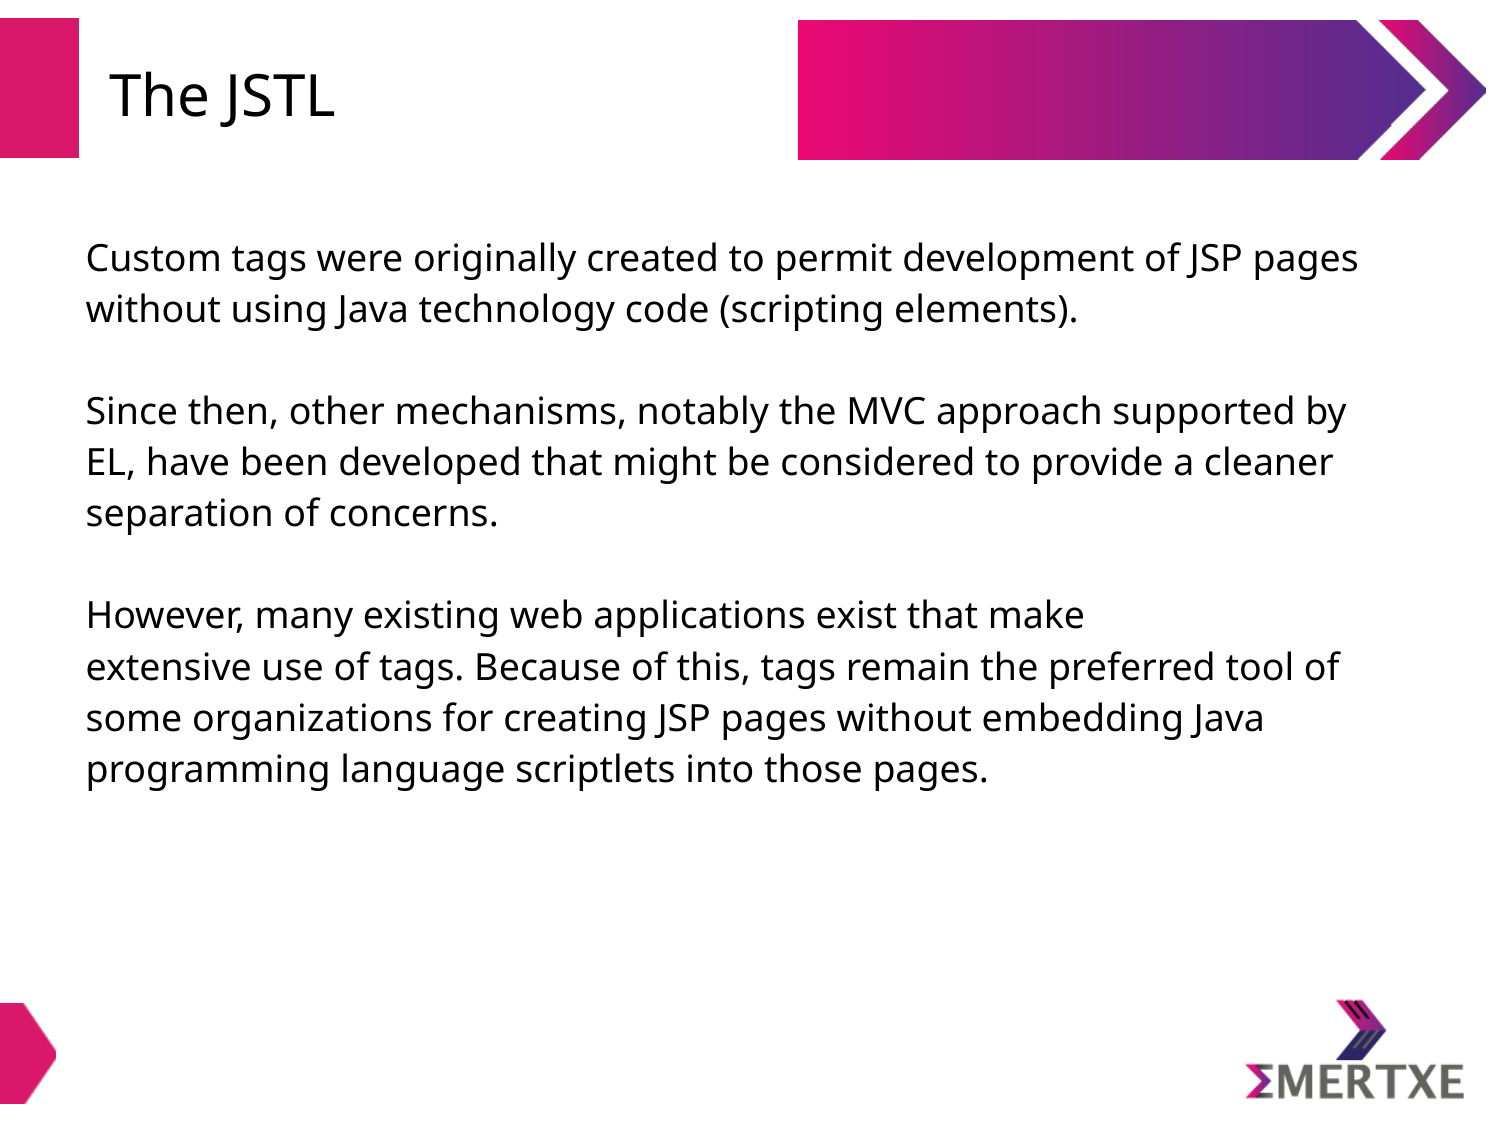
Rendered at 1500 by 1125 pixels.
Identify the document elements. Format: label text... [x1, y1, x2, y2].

picture [798, 20, 1486, 160]
text_box The JSTL [94, 47, 733, 131]
picture [1245, 996, 1465, 1099]
text_box Custom tags were originally created to permit development of JSP pages without using Java technology code (scripting elements). Since then, other mechanisms, notably the MVC approach supported by EL, have been developed that might be considered to provide a cleaner separation of concerns. However, many existing web applications exist that make extensive use of tags. Because of this, tags remain the preferred tool of some organizations for creating JSP pages without embedding Java programming language scriptlets into those pages. [70, 224, 1382, 768]
